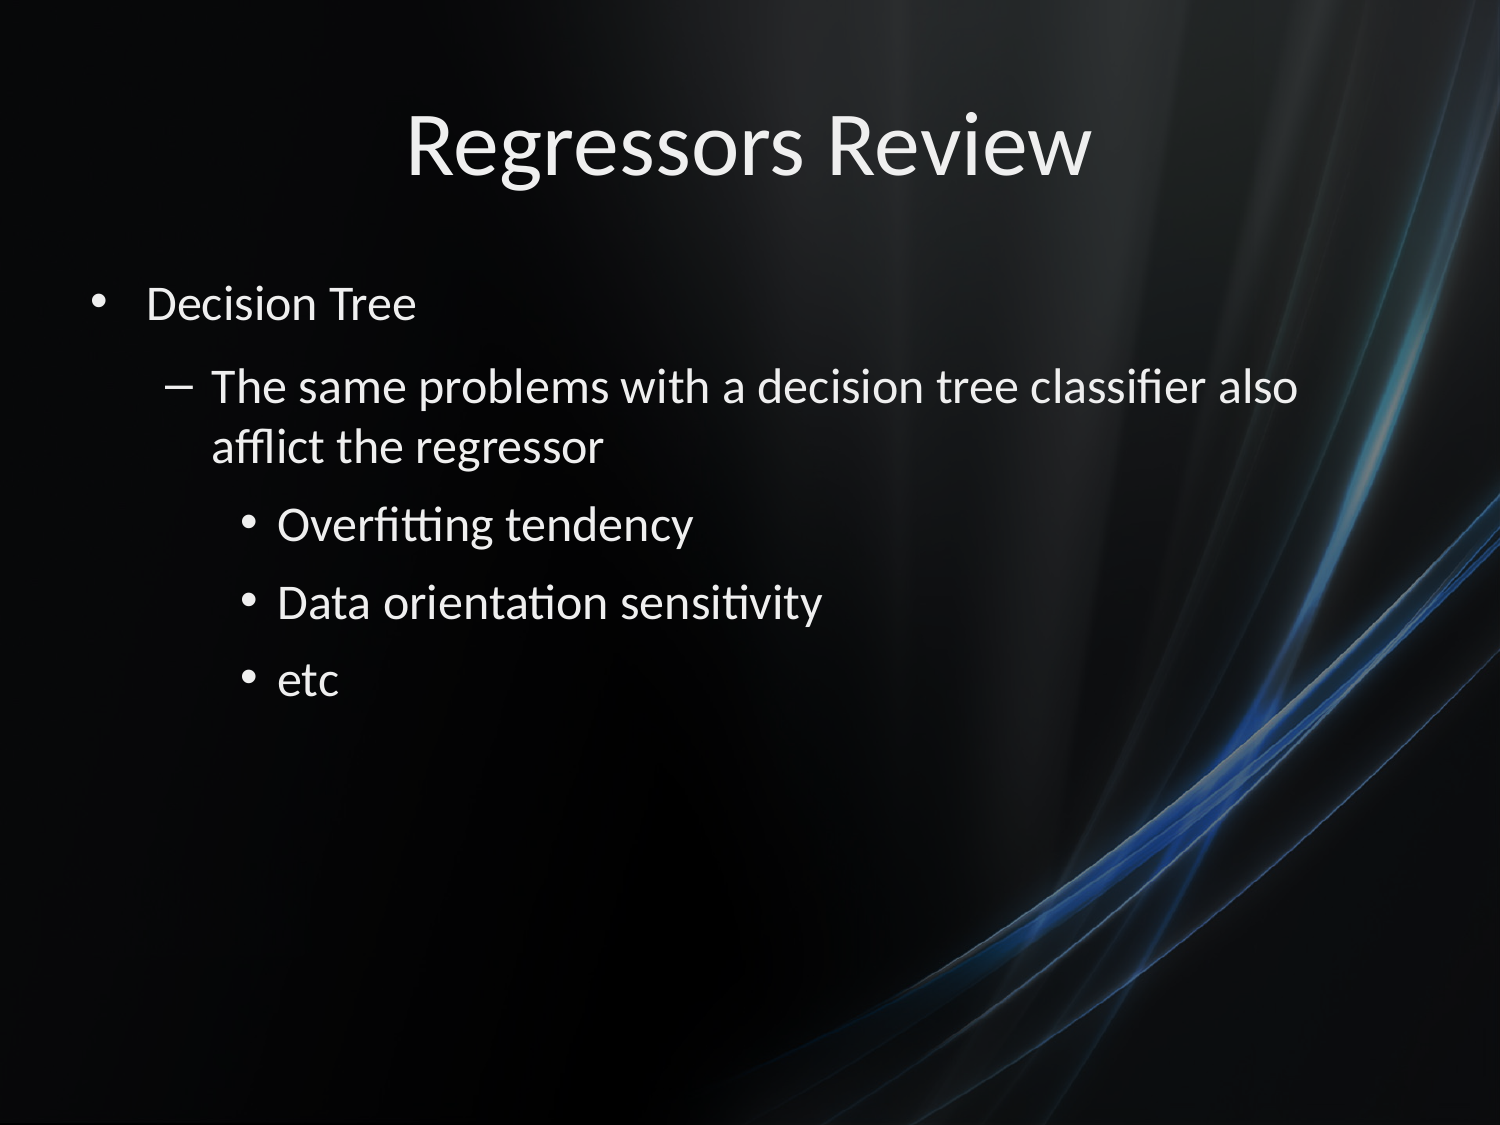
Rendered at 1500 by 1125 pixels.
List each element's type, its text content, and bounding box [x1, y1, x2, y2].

title Regressors Review [75, 45, 1425, 233]
picture [0, 0, 1500, 1125]
list Decision Tree The same problems with a decision tree classifier also afflict the regressor Overfitting tendency Data orientation sensitivity etc [75, 262, 1425, 1005]
